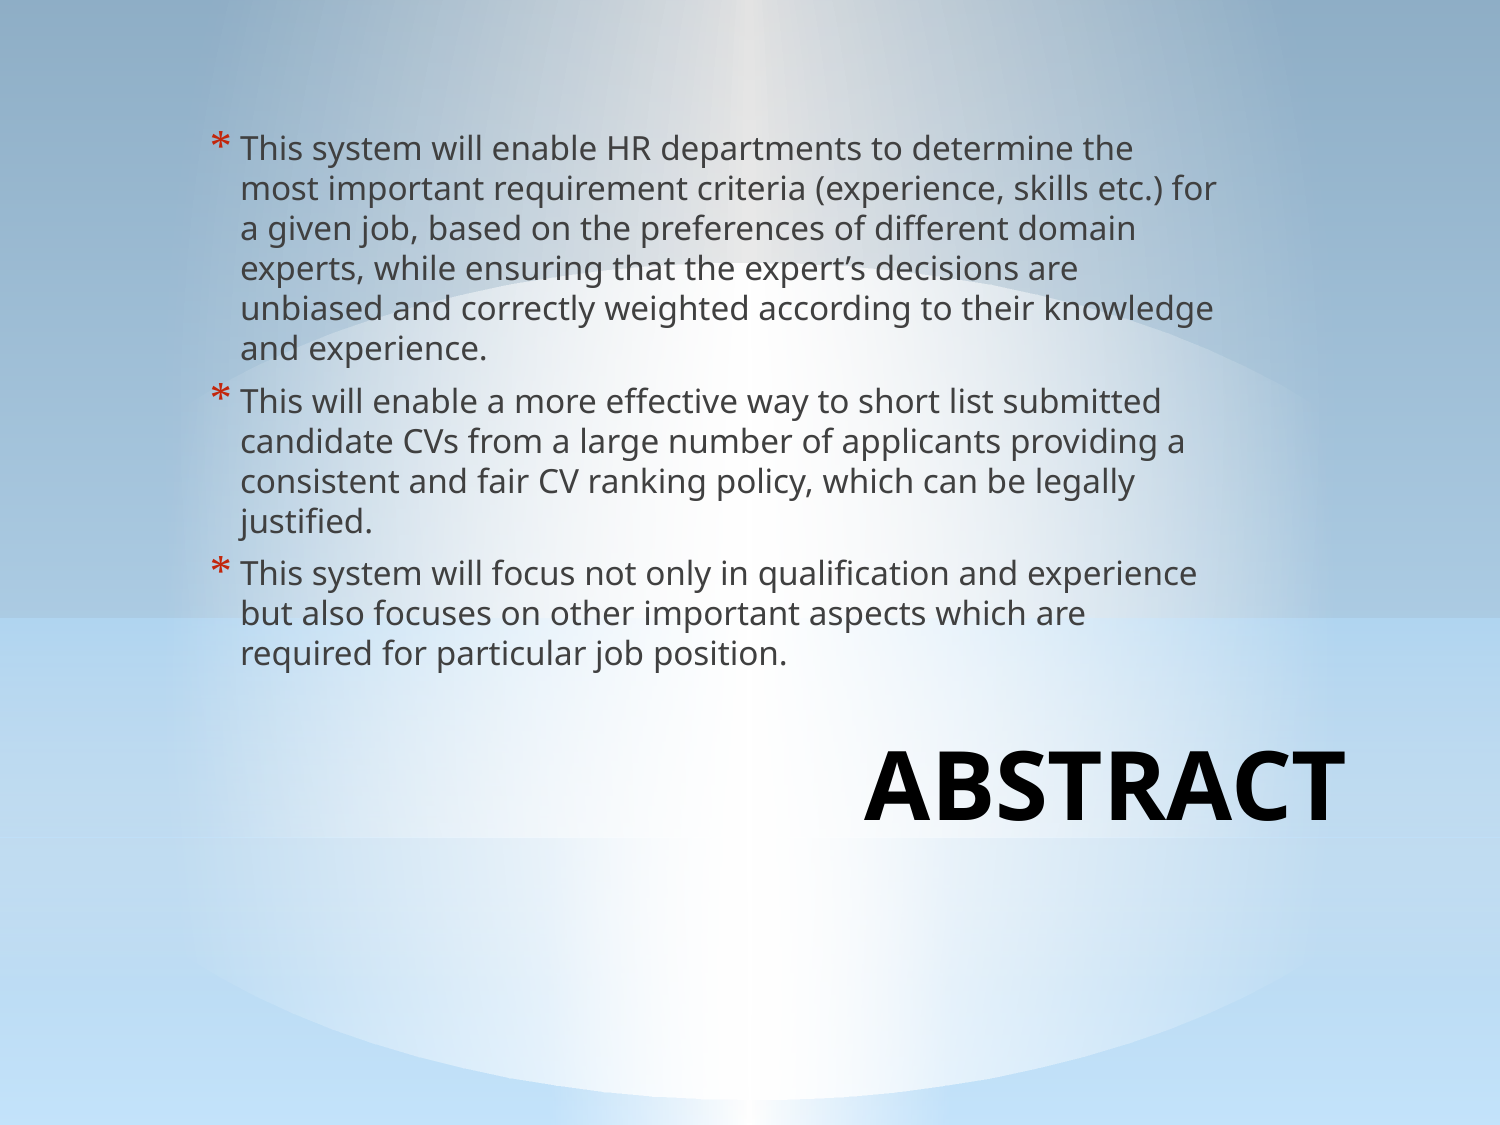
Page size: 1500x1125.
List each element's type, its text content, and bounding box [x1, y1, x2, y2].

list This system will enable HR departments to determine the most important requirement criteria (experience, skills etc.) for a given job, based on the preferences of different domain experts, while ensuring that the expert’s decisions are unbiased and correctly weighted according to their knowledge and experience. This will enable a more effective way to short list submitted candidate CVs from a large number of applicants providing a consistent and fair CV ranking policy, which can be legally justified. This system will focus not only in qualification and experience but also focuses on other important aspects which are required for particular job position. [187, 120, 1238, 690]
title ABSTRACT [294, 717, 1363, 905]
